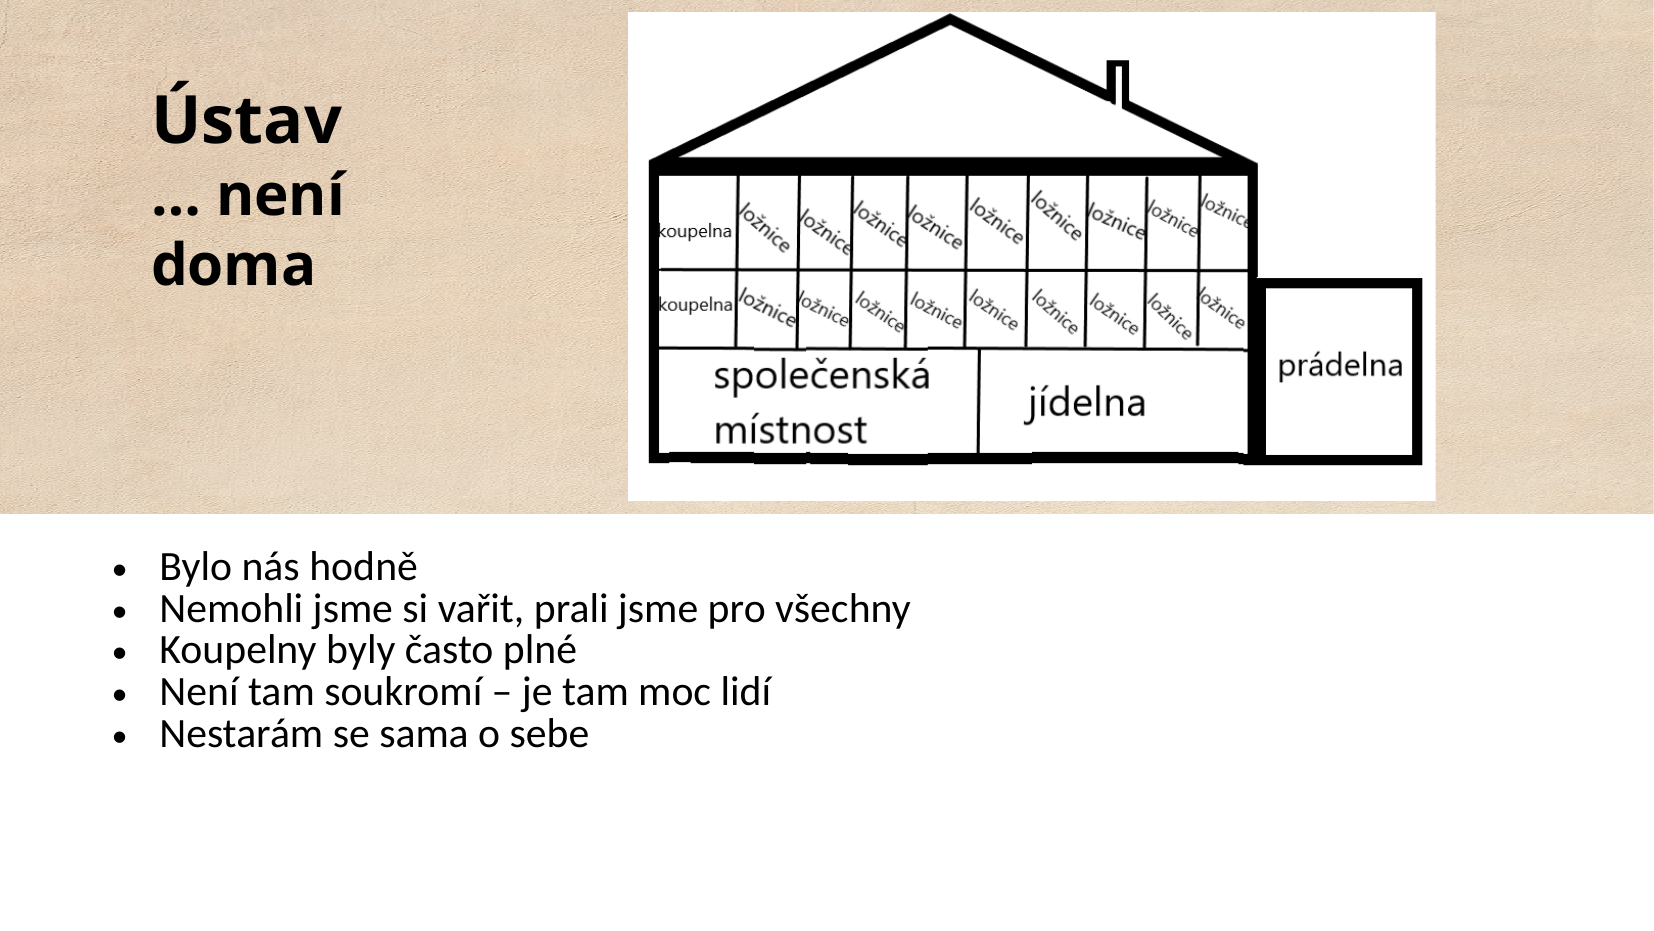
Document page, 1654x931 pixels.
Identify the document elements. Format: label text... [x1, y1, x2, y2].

picture [0, 0, 1654, 514]
text_box Ústav … není doma [136, 69, 488, 236]
text_box Bylo nás hodně Nemohli jsme si vařit, prali jsme pro všechny Koupelny byly často plné Není tam soukromí – je tam moc lidí Nestarám se sama o sebe [97, 541, 1462, 931]
